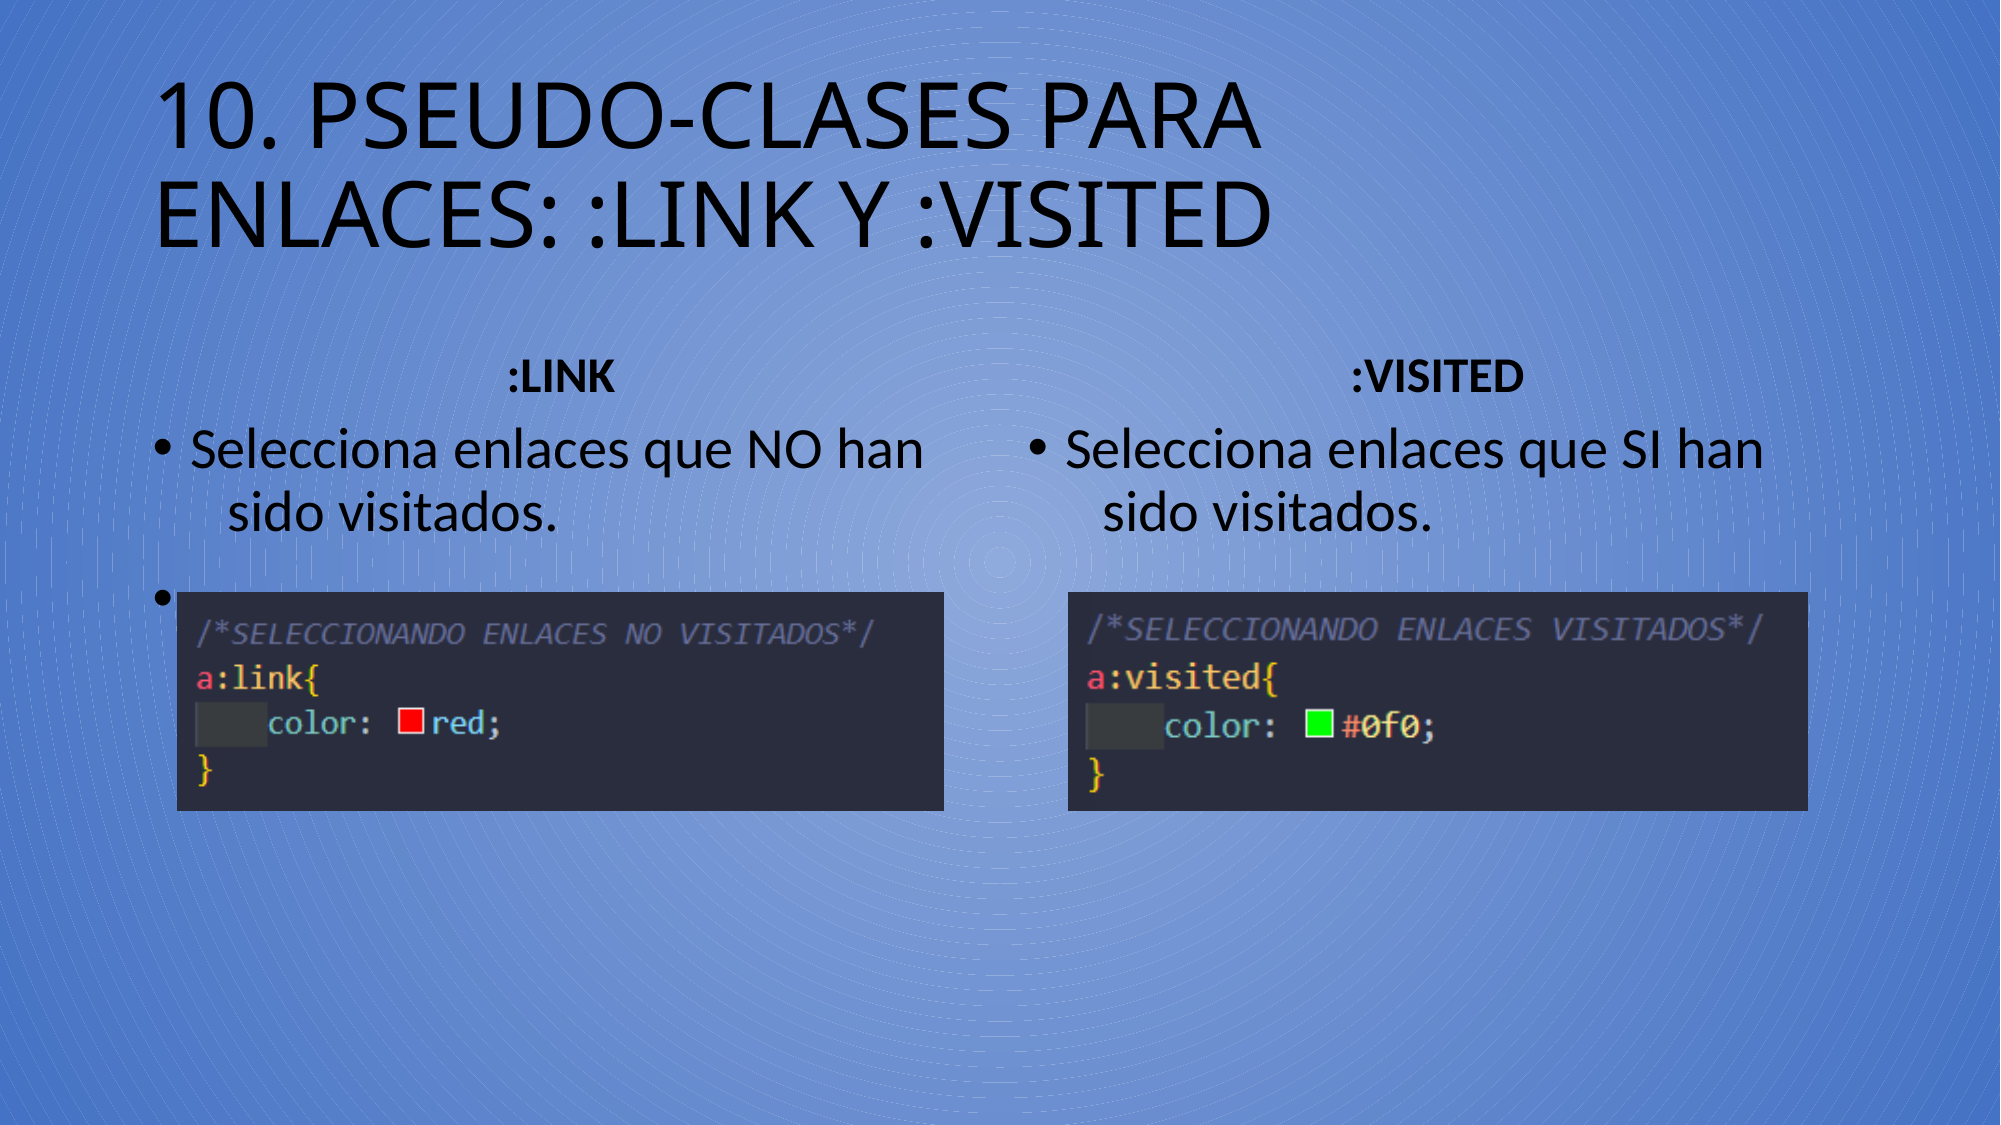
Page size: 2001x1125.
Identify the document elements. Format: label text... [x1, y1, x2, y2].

list :VISITED [1012, 275, 1863, 410]
picture [1068, 592, 1808, 811]
list Selecciona enlaces que SI han sido visitados. [1012, 410, 1863, 1016]
title 10. PSEUDO-CLASES PARA ENLACES: :LINK Y :VISITED [137, 59, 1863, 278]
list :LINK [137, 275, 984, 410]
list Selecciona enlaces que NO han sido visitados. [137, 410, 984, 1016]
picture [177, 592, 944, 811]
